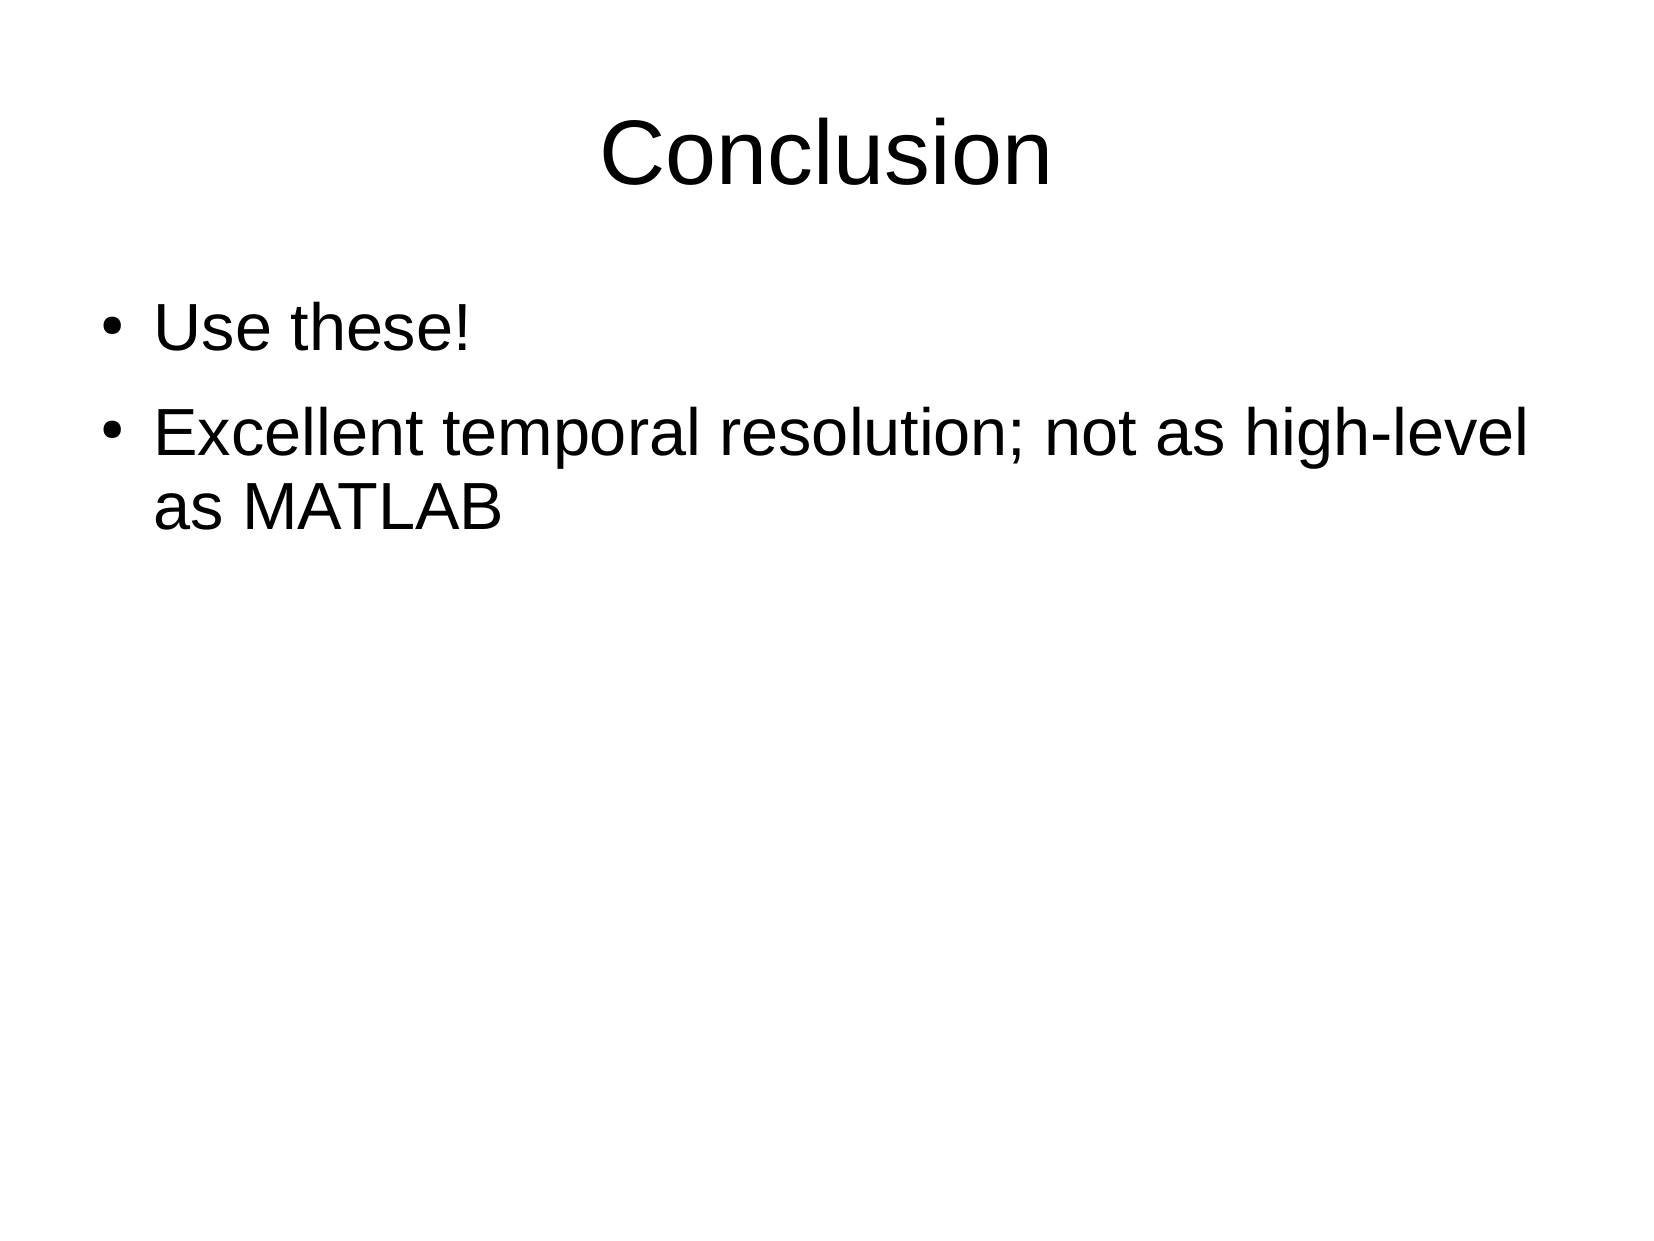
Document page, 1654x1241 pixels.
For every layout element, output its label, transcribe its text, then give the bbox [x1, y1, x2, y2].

list Use these! Excellent temporal resolution; not as high-level as MATLAB [82, 290, 1571, 1010]
title Conclusion [82, 49, 1571, 257]
